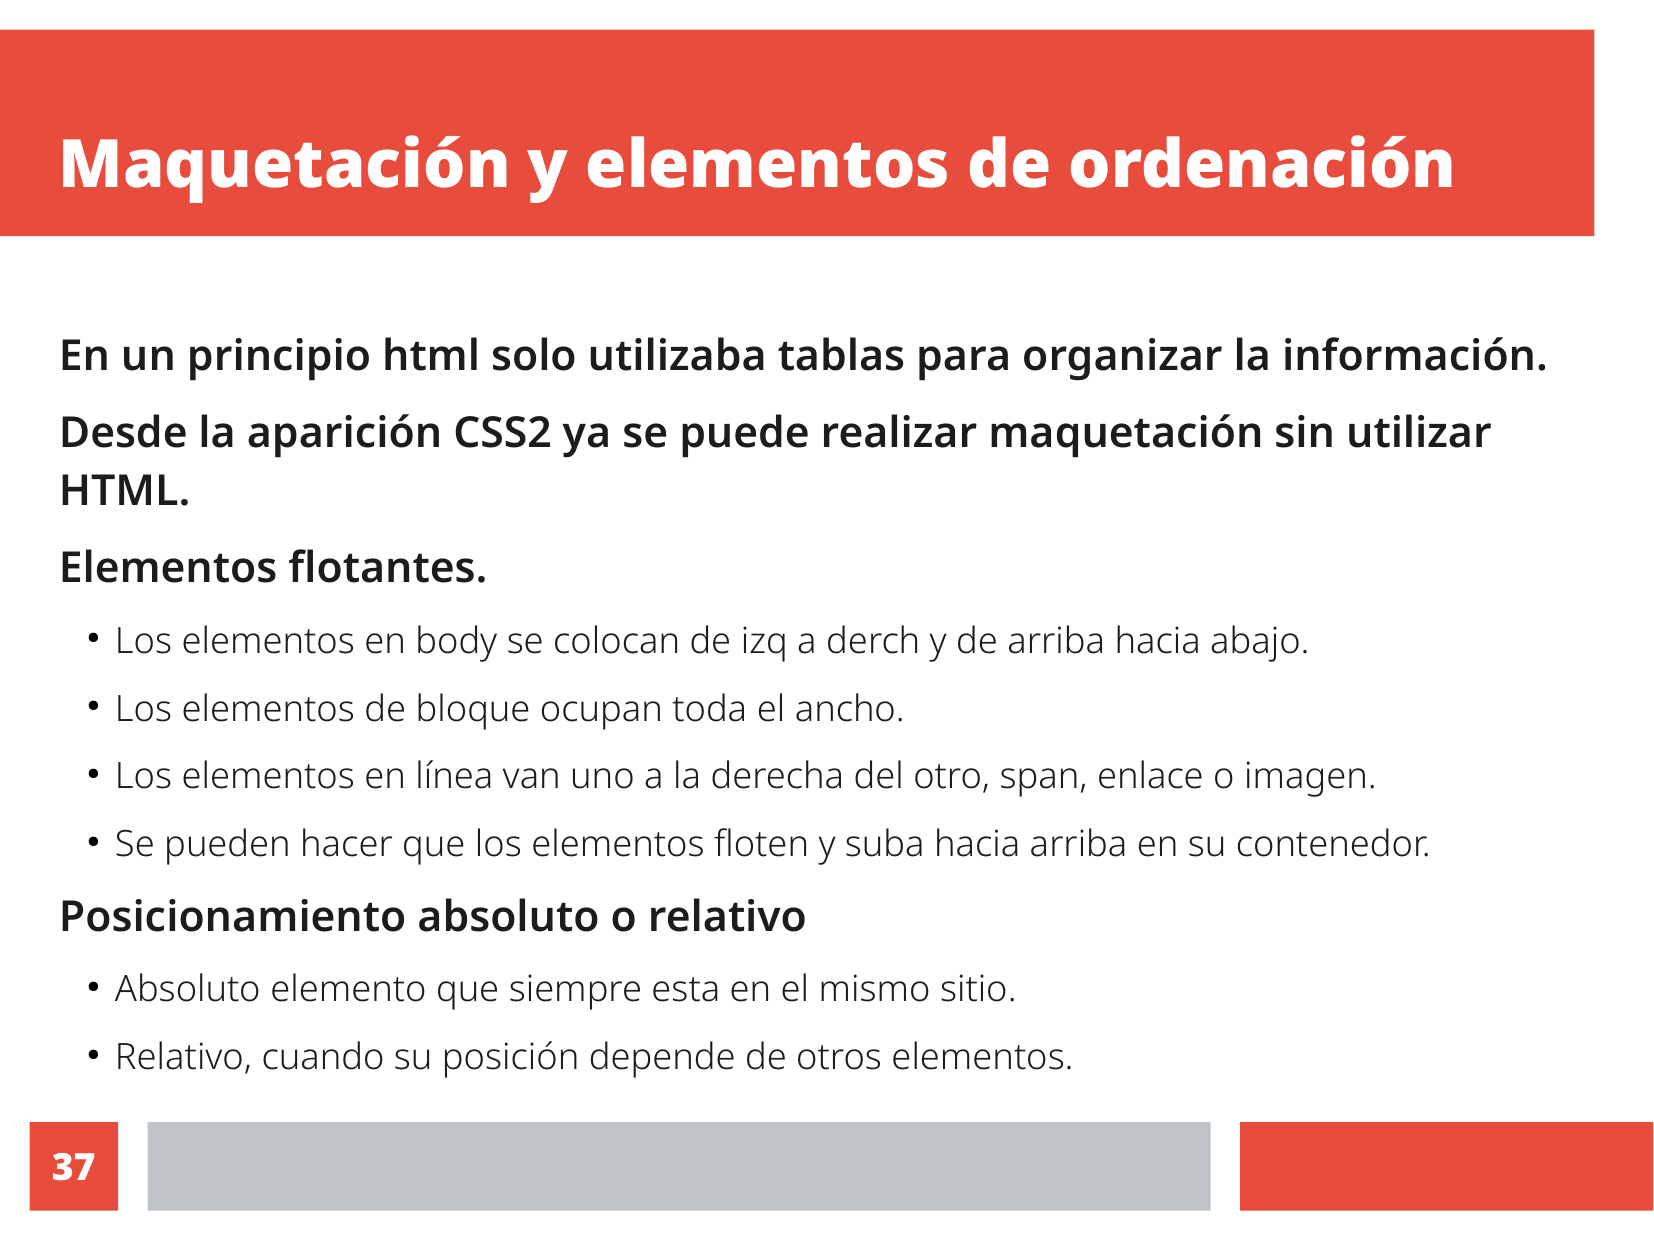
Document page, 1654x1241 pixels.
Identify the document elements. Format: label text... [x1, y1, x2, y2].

title Maquetación y elementos de ordenación [59, 59, 1595, 207]
list En un principio html solo utilizaba tablas para organizar la información. Desde la aparición CSS2 ya se puede realizar maquetación sin utilizar HTML. Elementos flotantes. Los elementos en body se colocan de izq a derch y de arriba hacia abajo. Los elementos de bloque ocupan toda el ancho. Los elementos en línea van uno a la derecha del otro, span, enlace o imagen. Se pueden hacer que los elementos floten y suba hacia arriba en su contenedor. Posicionamiento absoluto o relativo Absoluto elemento que siempre esta en el mismo sitio. Relativo, cuando su posición depende de otros elementos. [59, 324, 1565, 1093]
